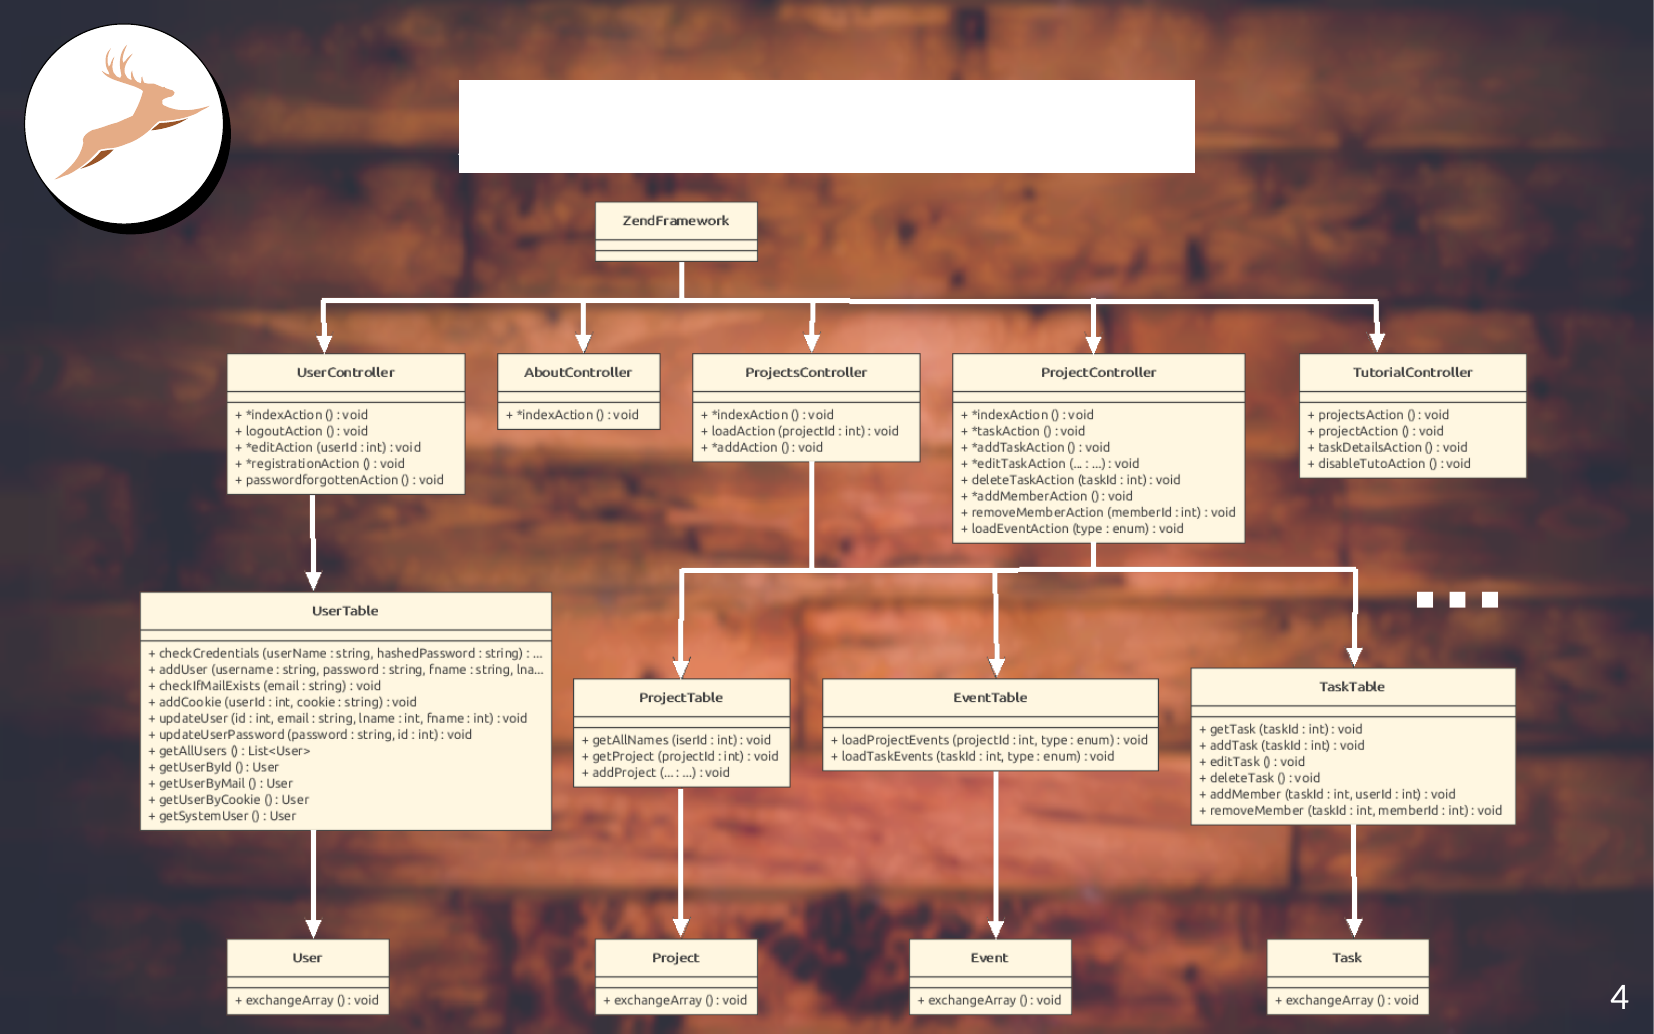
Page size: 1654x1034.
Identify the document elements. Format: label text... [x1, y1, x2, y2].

text_box 4 [1595, 964, 1642, 1025]
title Architecture globale [237, 41, 1571, 214]
picture [0, 0, 1654, 1034]
